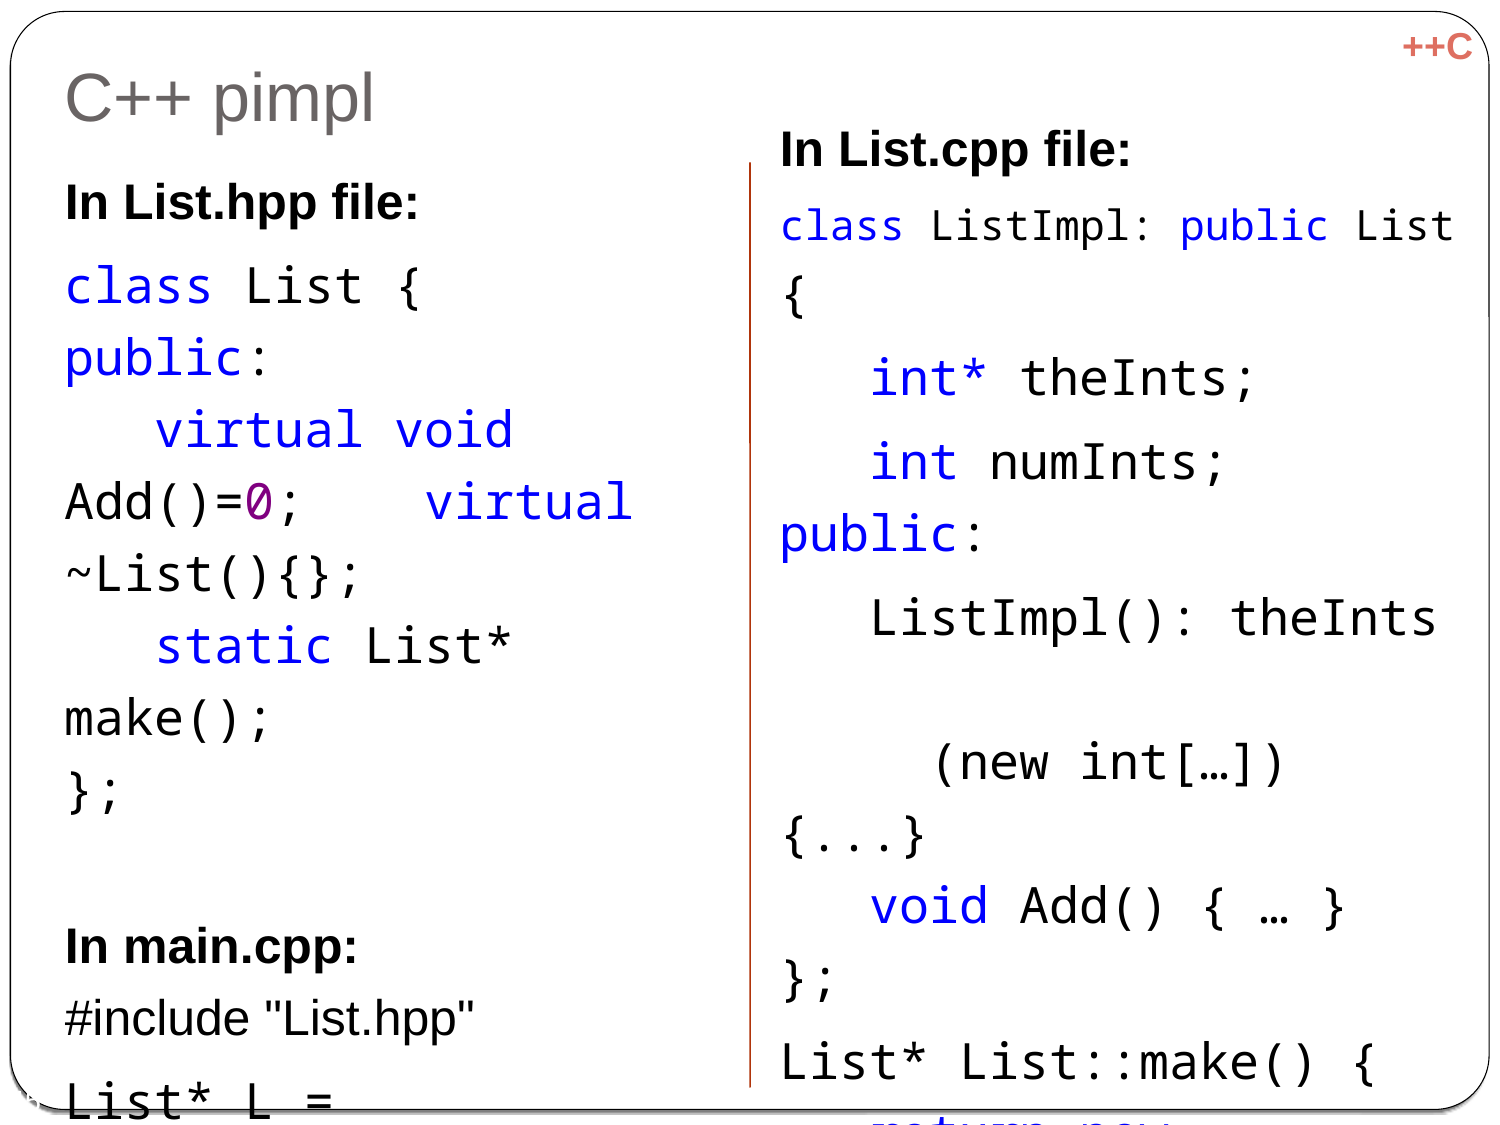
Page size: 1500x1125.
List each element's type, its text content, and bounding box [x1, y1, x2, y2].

list In List.hpp file: class List { public: virtual void Add()=0; virtual ~List(){}; static List* make(); }; In main.cpp: #include "List.hpp" List* L = List::make(); L→Add(); [50, 149, 750, 1088]
slide_number <number> [0, 1074, 50, 1125]
title C++ pimpl [50, 45, 1450, 150]
text_box In List.cpp file: class ListImpl: public List { int* theInts; int numInts; public: ListImpl(): theInts (new int[…]) {...} void Add() { … } }; List* List::make() { return new ListImpl; } [765, 97, 1478, 1036]
